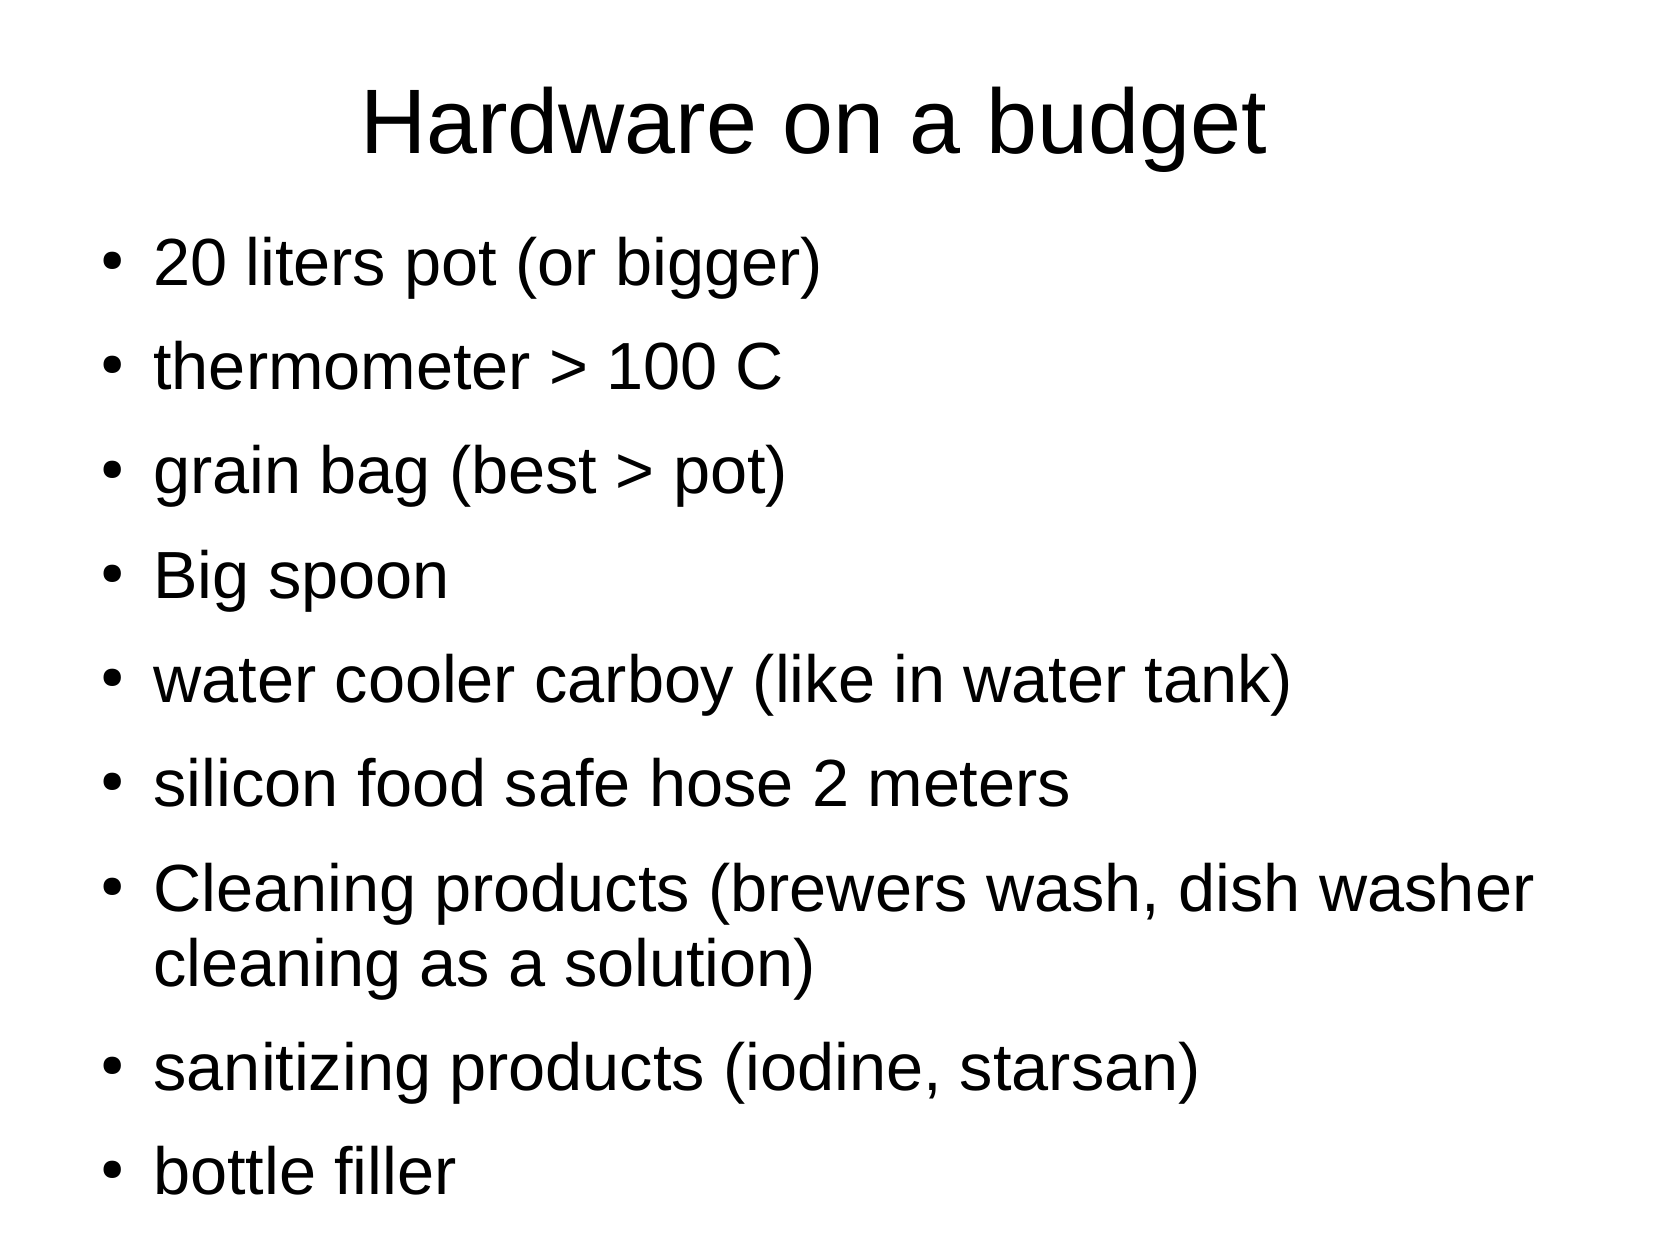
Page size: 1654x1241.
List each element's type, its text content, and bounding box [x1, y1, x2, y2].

title Hardware on a budget [82, 49, 1571, 196]
list 20 liters pot (or bigger) thermometer > 100 C grain bag (best > pot) Big spoon water cooler carboy (like in water tank) silicon food safe hose 2 meters Cleaning products (brewers wash, dish washer cleaning as a solution) sanitizing products (iodine, starsan) bottle filler [82, 225, 1571, 1209]
